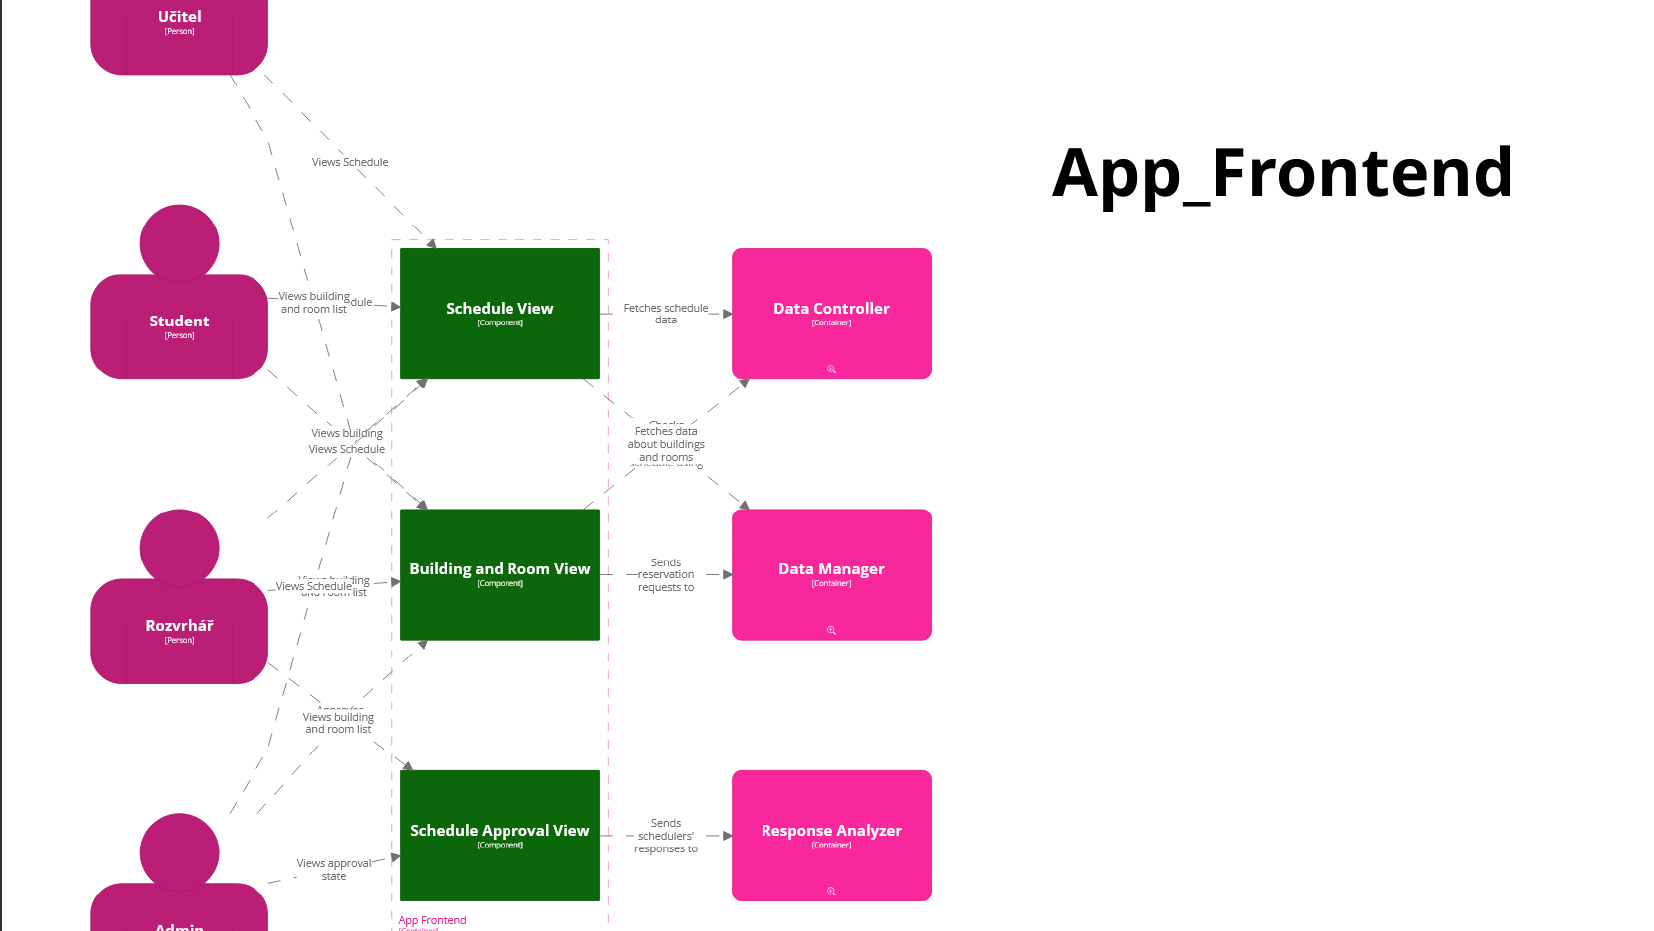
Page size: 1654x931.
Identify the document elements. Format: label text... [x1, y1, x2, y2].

picture [0, 0, 1018, 931]
text_box App_Frontend [1033, 118, 1536, 325]
